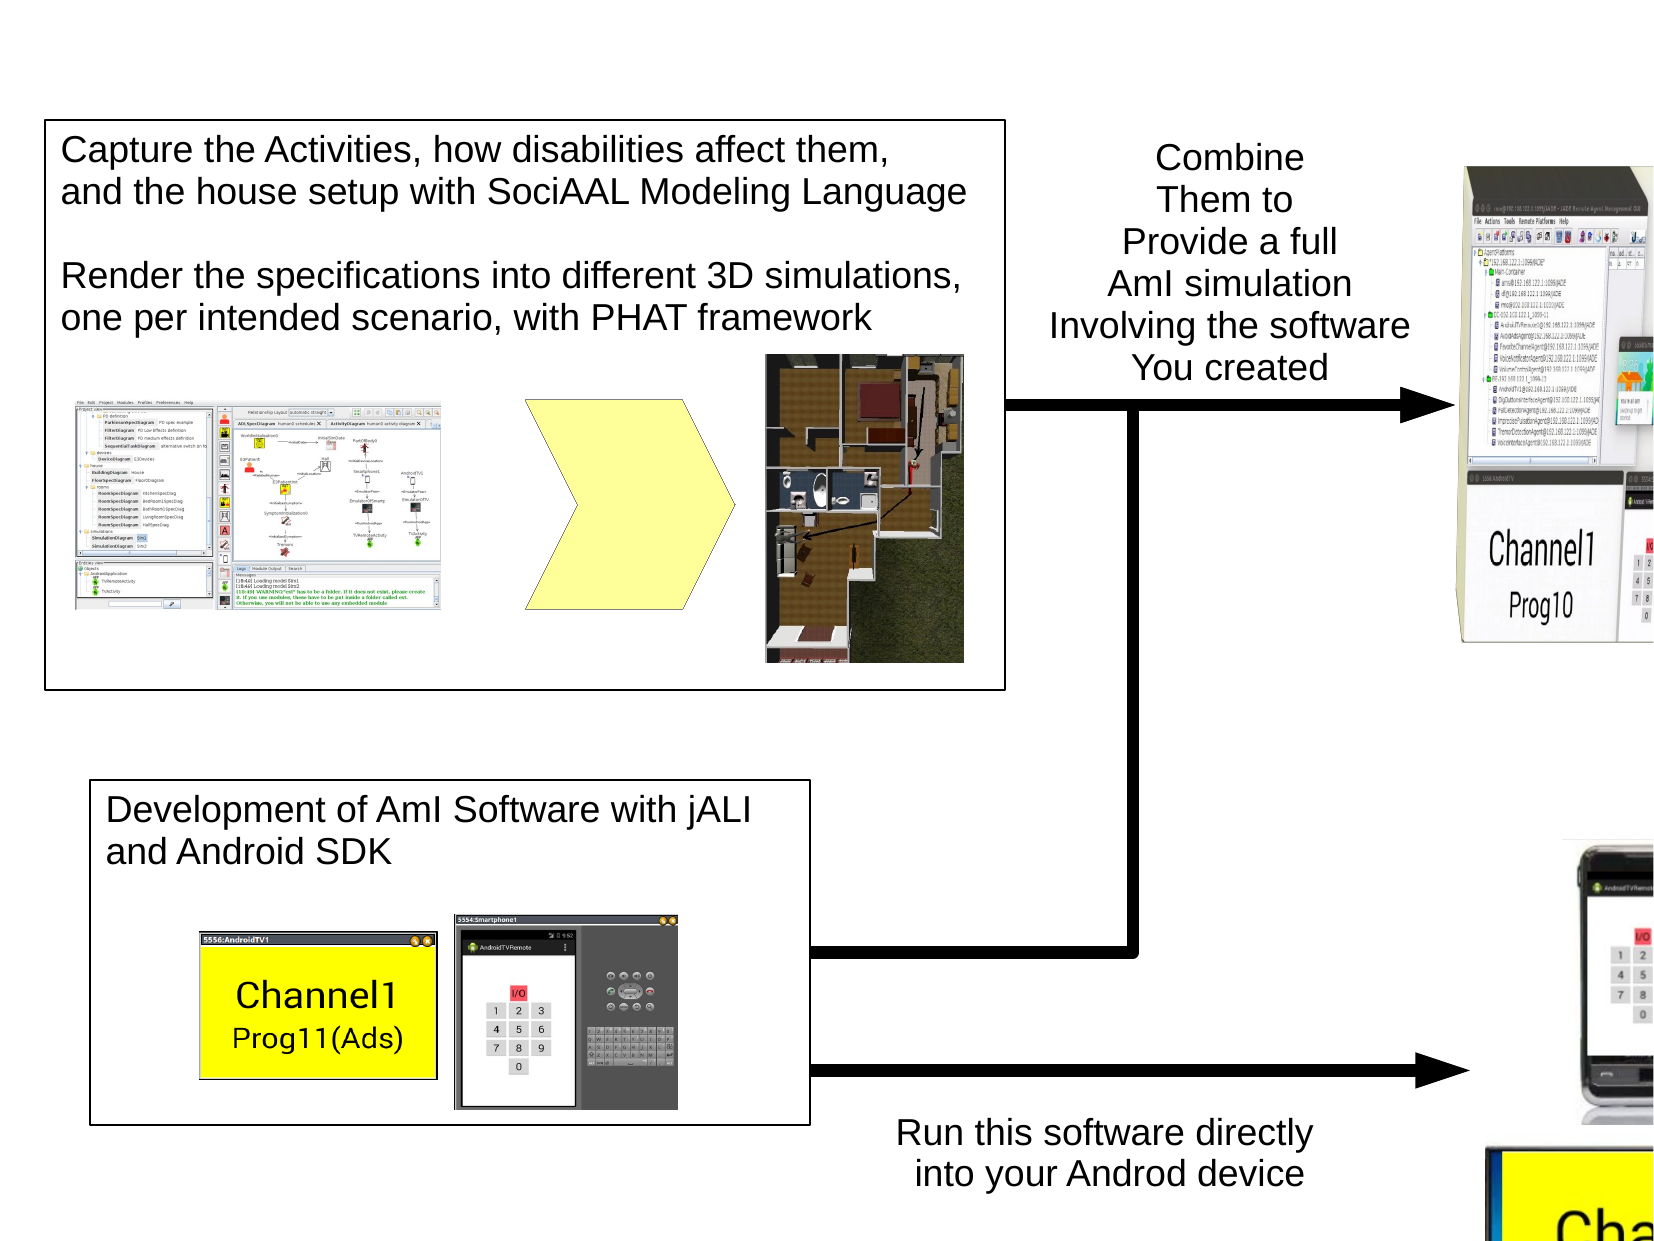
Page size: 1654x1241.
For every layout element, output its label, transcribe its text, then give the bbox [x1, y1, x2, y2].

picture [1562, 839, 1654, 1126]
text_box Development of AmI Software with jALI and Android SDK [90, 780, 811, 1126]
picture [1463, 167, 1654, 642]
text_box Run this software directly into your Androd device [975, 1100, 1246, 1206]
text_box Capture the Activities, how disabilities affect them, and the house setup with SociAAL Modeling Language Render the specifications into different 3D simulations, one per intended scenario, with PHAT framework [45, 120, 1006, 691]
picture [199, 931, 438, 1081]
picture [765, 354, 964, 663]
picture [454, 914, 678, 1111]
picture [1485, 1133, 1654, 1241]
text_box [525, 399, 736, 610]
picture [75, 399, 441, 610]
text_box Combine Them to Provide a full AmI simulation Involving the software You created [1095, 210, 1366, 316]
